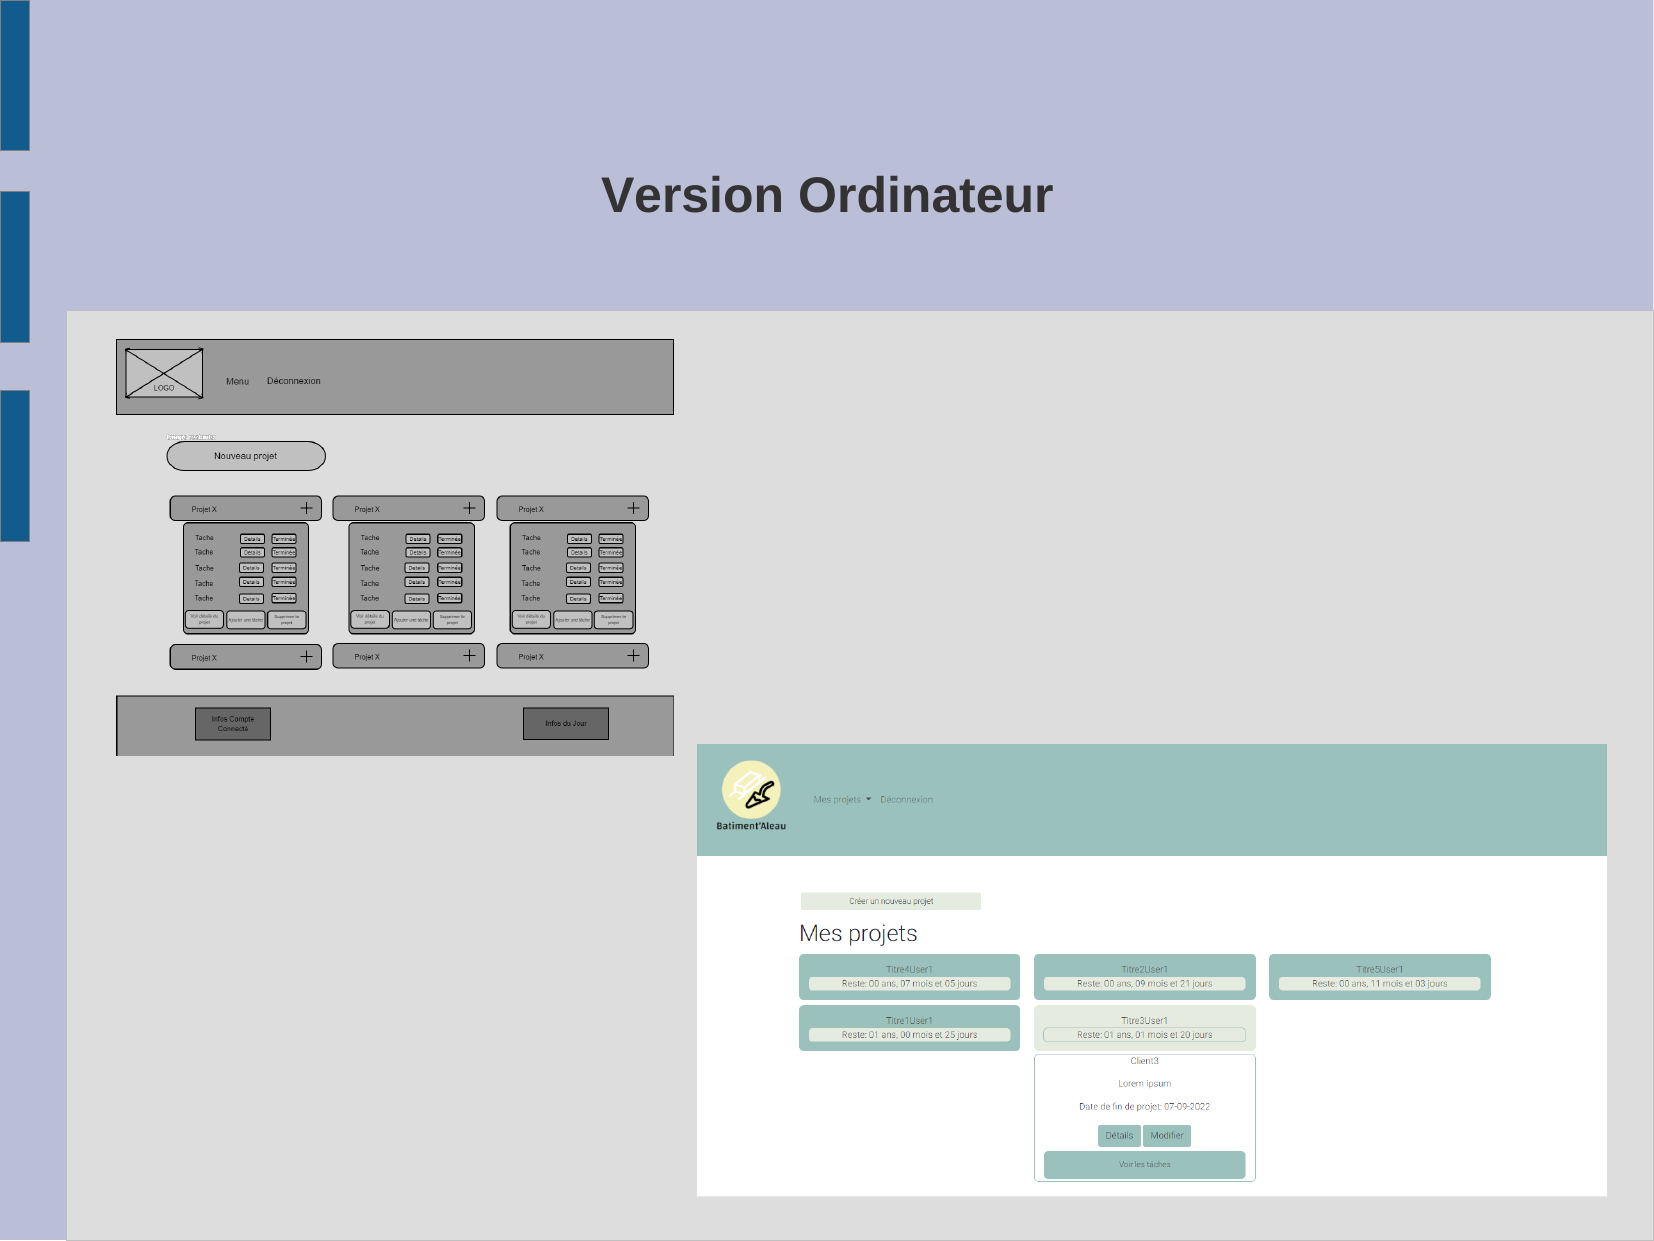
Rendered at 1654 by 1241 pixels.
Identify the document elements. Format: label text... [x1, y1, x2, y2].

picture [116, 338, 674, 756]
title Version Ordinateur [121, 91, 1534, 299]
picture [697, 744, 1607, 1197]
